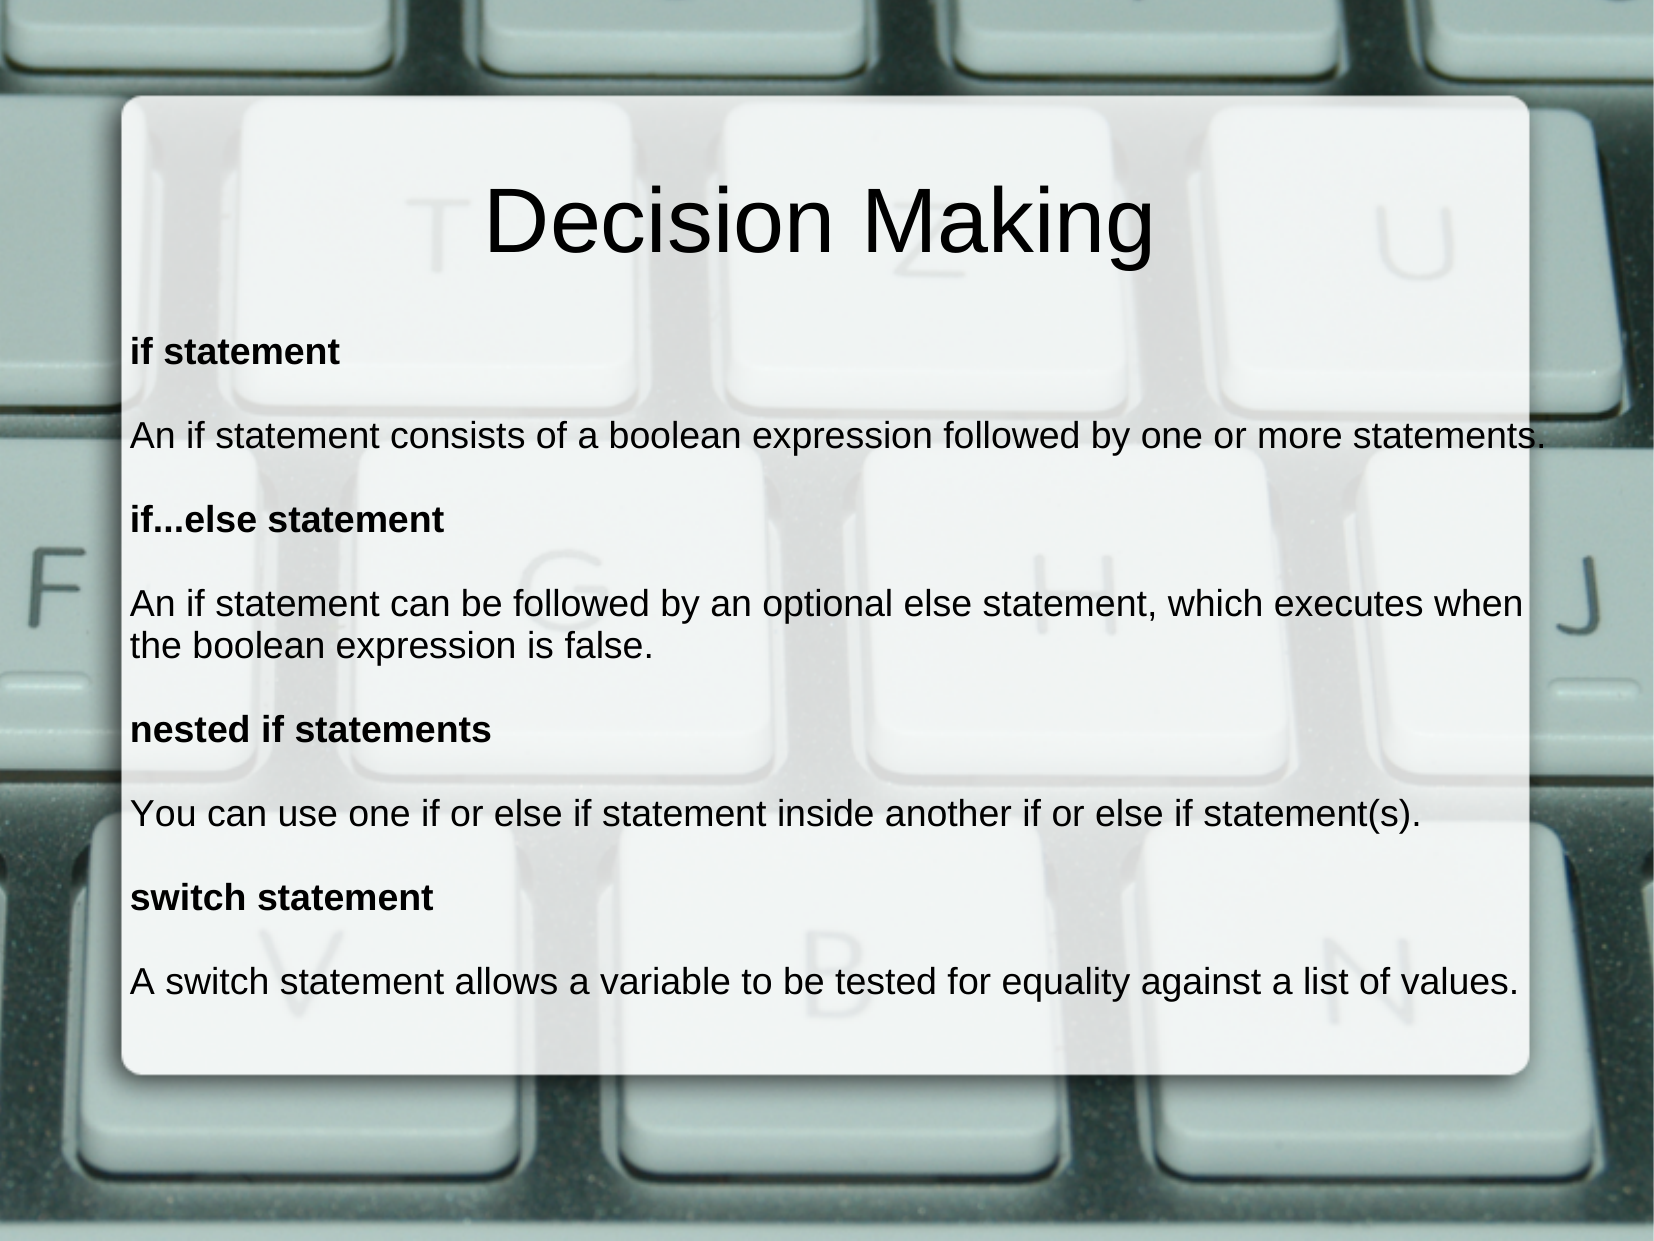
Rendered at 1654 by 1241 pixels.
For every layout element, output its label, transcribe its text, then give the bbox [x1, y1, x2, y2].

title Decision Making [135, 117, 1506, 325]
text_box if statement An if statement consists of a boolean expression followed by one or more statements. if...else statement An if statement can be followed by an optional else statement, which executes when the boolean expression is false. nested if statements You can use one if or else if statement inside another if or else if statement(s). switch statement A switch statement allows a variable to be tested for equality against a list of values. [129, 330, 1654, 1241]
picture [0, 0, 1654, 1241]
